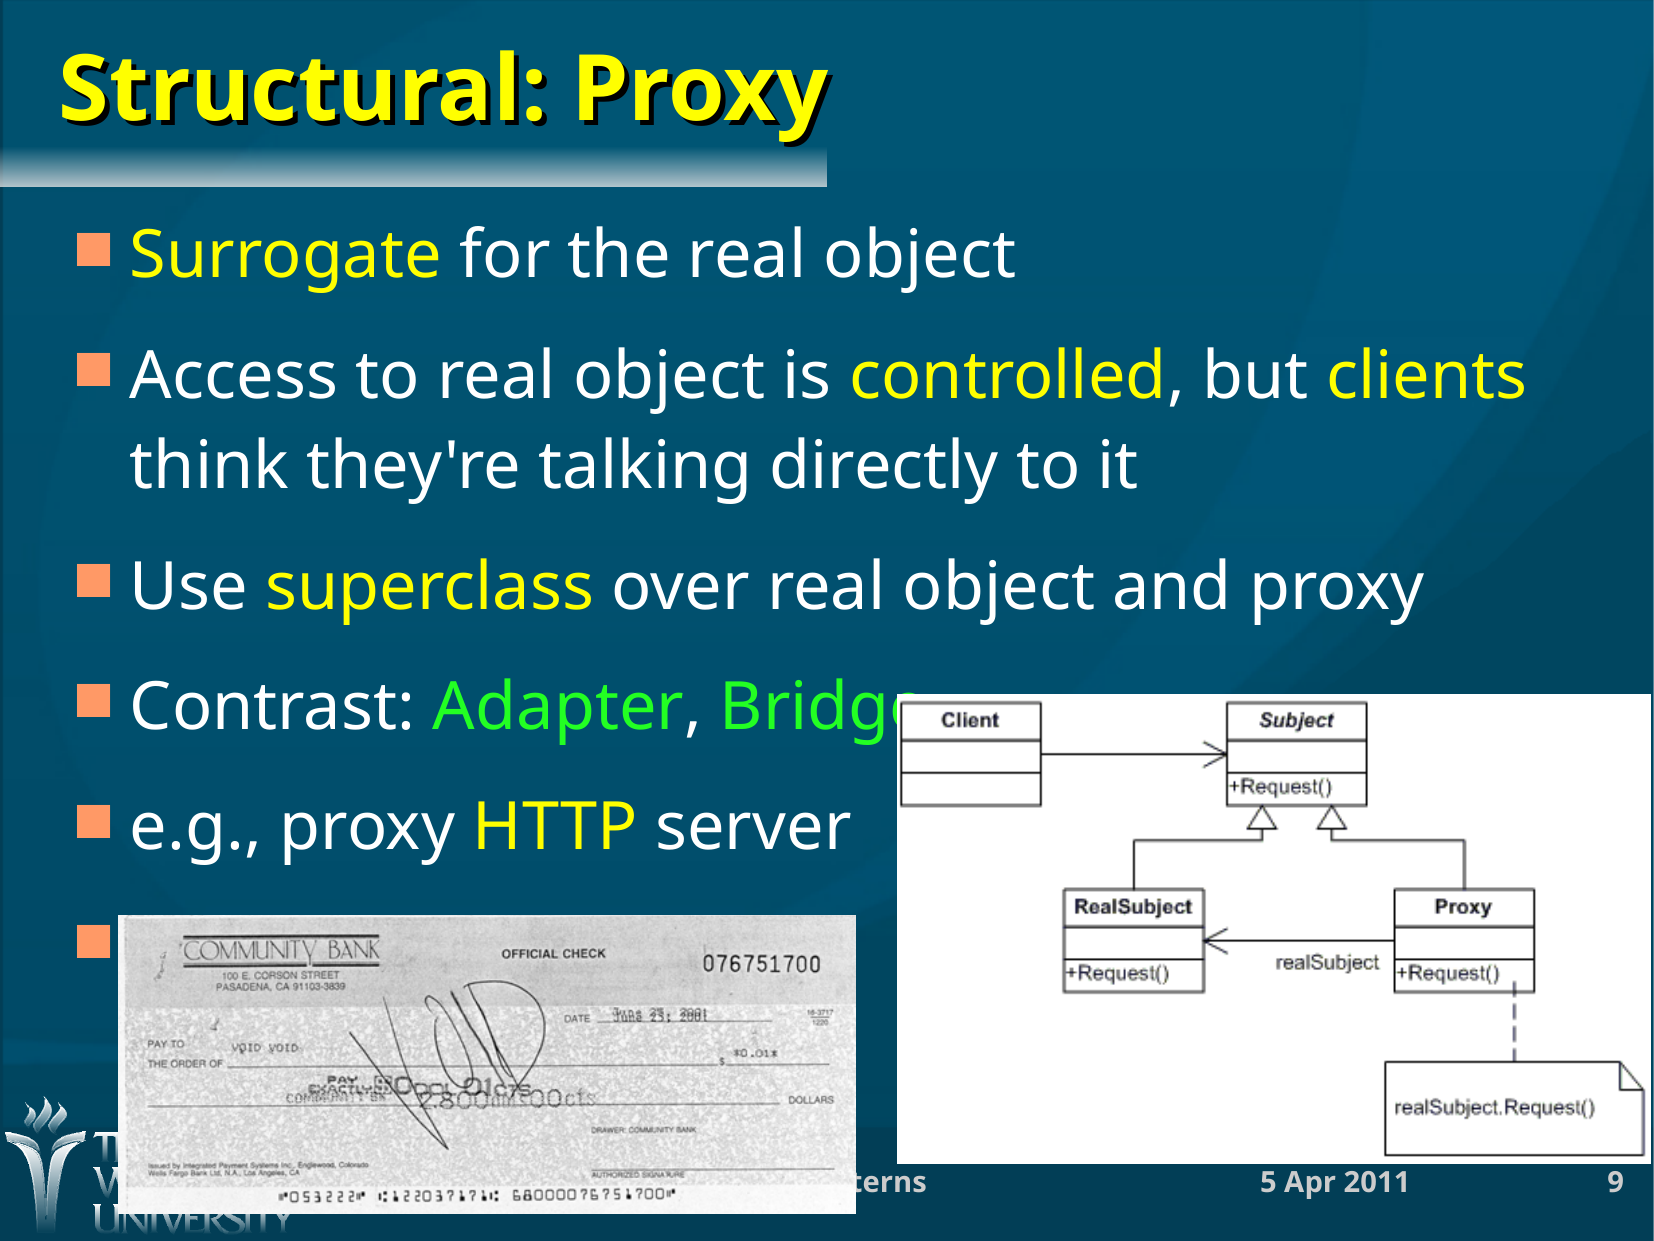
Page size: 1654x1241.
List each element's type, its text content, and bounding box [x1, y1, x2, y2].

picture [897, 694, 1650, 1163]
text_box 2nd level mgr [0, 154, 827, 158]
title Structural: Proxy [59, 19, 1595, 148]
picture [38, 1227, 54, 1232]
picture [118, 916, 856, 1214]
list Surrogate for the real object Access to real object is controlled, but clients think they're talking directly to it Use superclass over real object and proxy Contrast: Adapter, Bridge e.g., proxy HTTP server e.g., bank cheque [59, 206, 1625, 1026]
